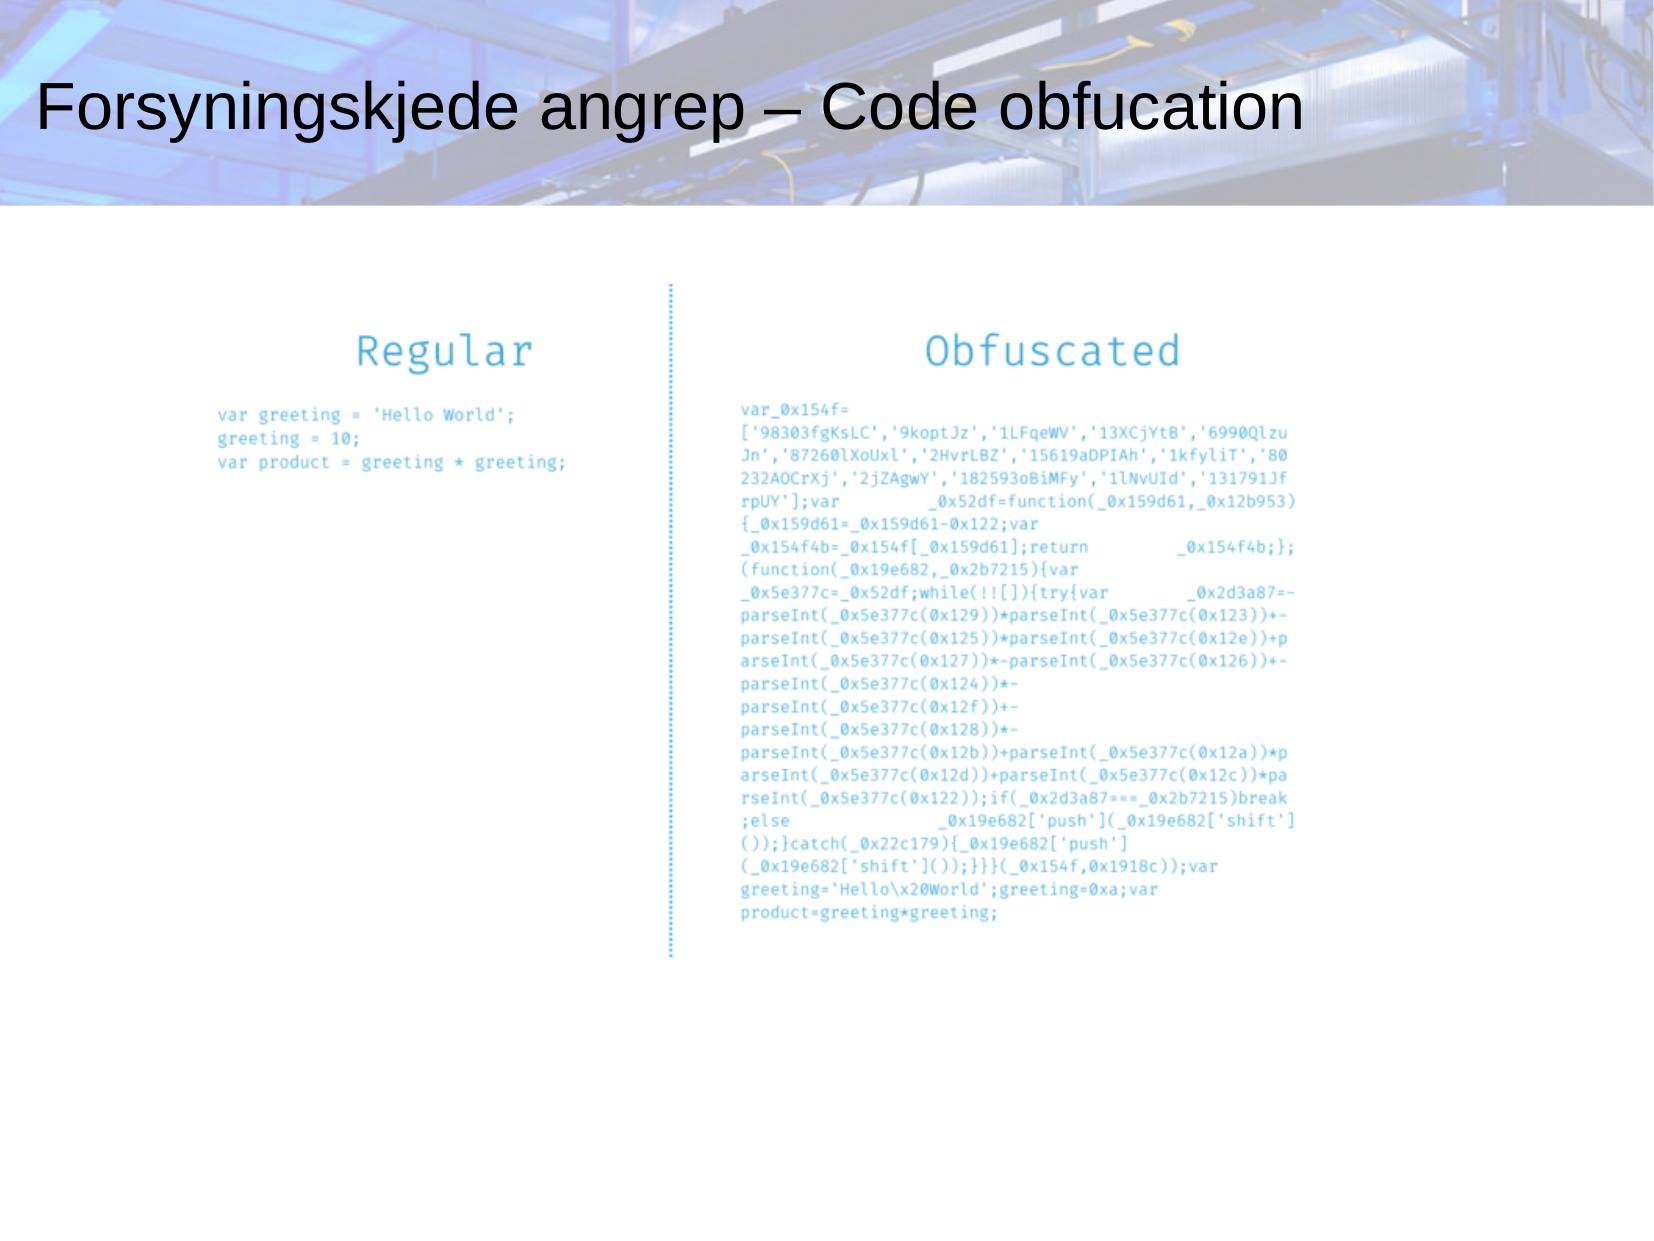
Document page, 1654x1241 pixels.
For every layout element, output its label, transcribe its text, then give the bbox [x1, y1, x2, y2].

picture [0, 0, 1654, 1241]
title Forsyningskjede angrep – Code obfucation [11, 2, 1501, 211]
